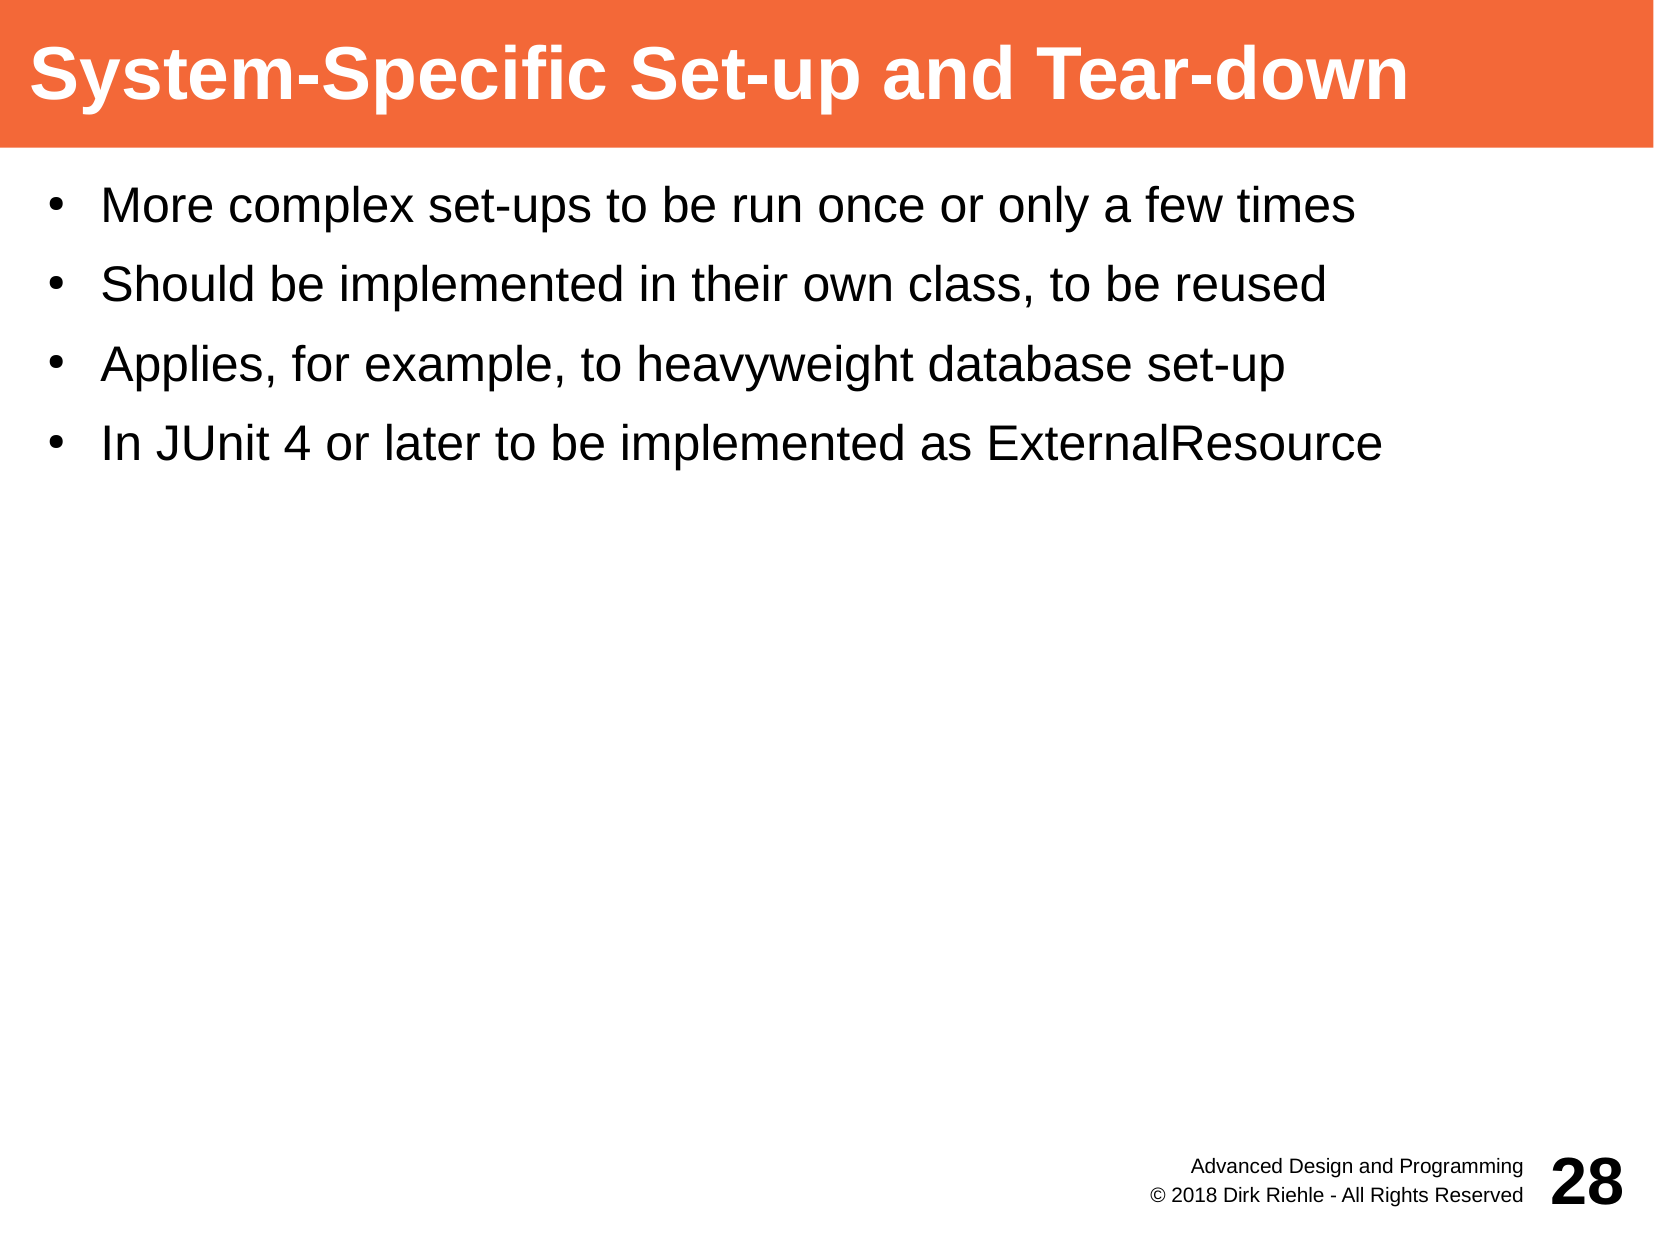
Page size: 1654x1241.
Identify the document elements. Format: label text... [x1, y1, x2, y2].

list More complex set-ups to be run once or only a few times Should be implemented in their own class, to be reused Applies, for example, to heavyweight database set-up In JUnit 4 or later to be implemented as ExternalResource [29, 177, 1625, 1063]
title System-Specific Set-up and Tear-down [0, 0, 1654, 148]
